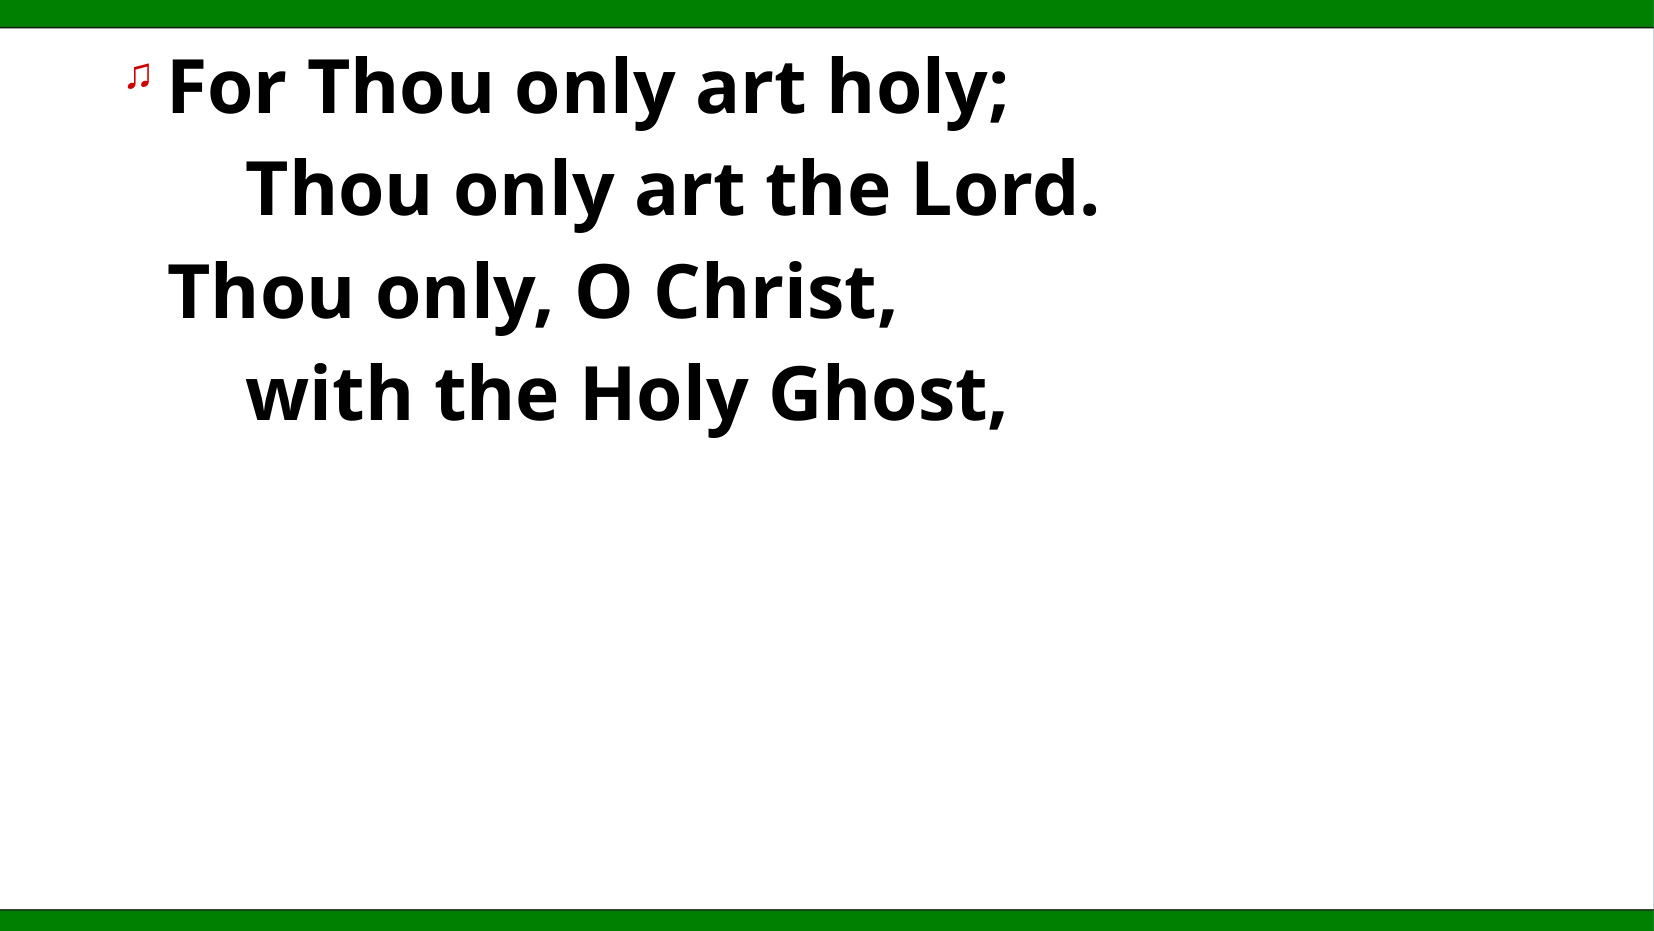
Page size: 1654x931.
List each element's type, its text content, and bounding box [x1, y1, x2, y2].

picture [0, 0, 1654, 931]
text_box ♫ For Thou only art holy; Thou only art the Lord. Thou only, O Christ, with the Holy Ghost, [74, 25, 1575, 451]
